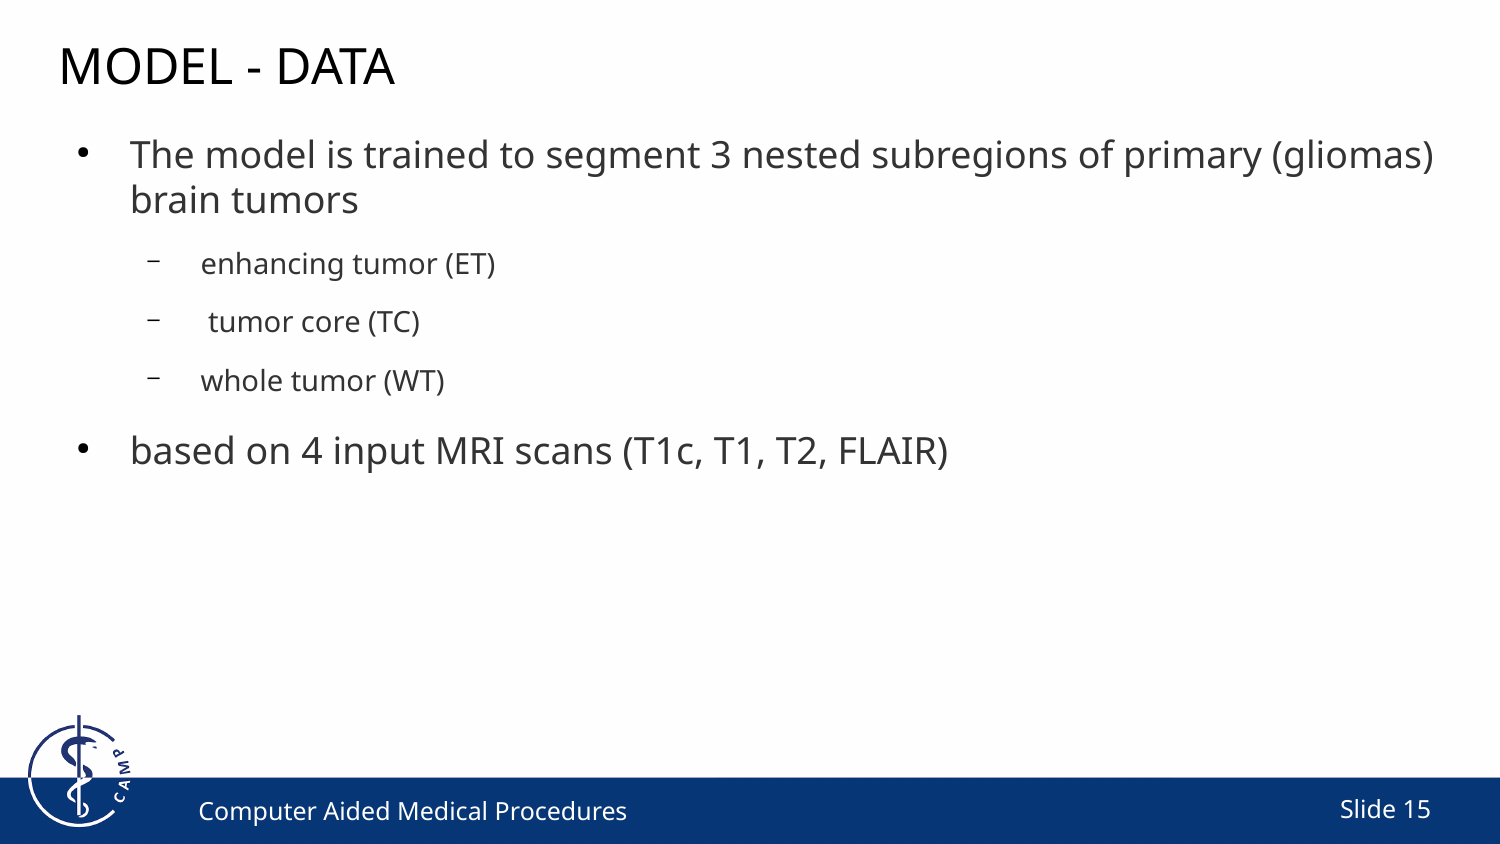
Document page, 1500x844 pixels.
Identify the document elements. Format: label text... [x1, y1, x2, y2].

text_box Computer Aided Medical Procedures [183, 778, 800, 844]
list The model is trained to segment 3 nested subregions of primary (gliomas) brain tumors enhancing tumor (ET) tumor core (TC) whole tumor (WT) based on 4 input MRI scans (T1c, T1, T2, FLAIR) [58, 131, 1441, 760]
title MODEL - DATA [58, 28, 1438, 104]
text_box Slide <number> [1325, 778, 1500, 844]
picture [0, 0, 1500, 844]
